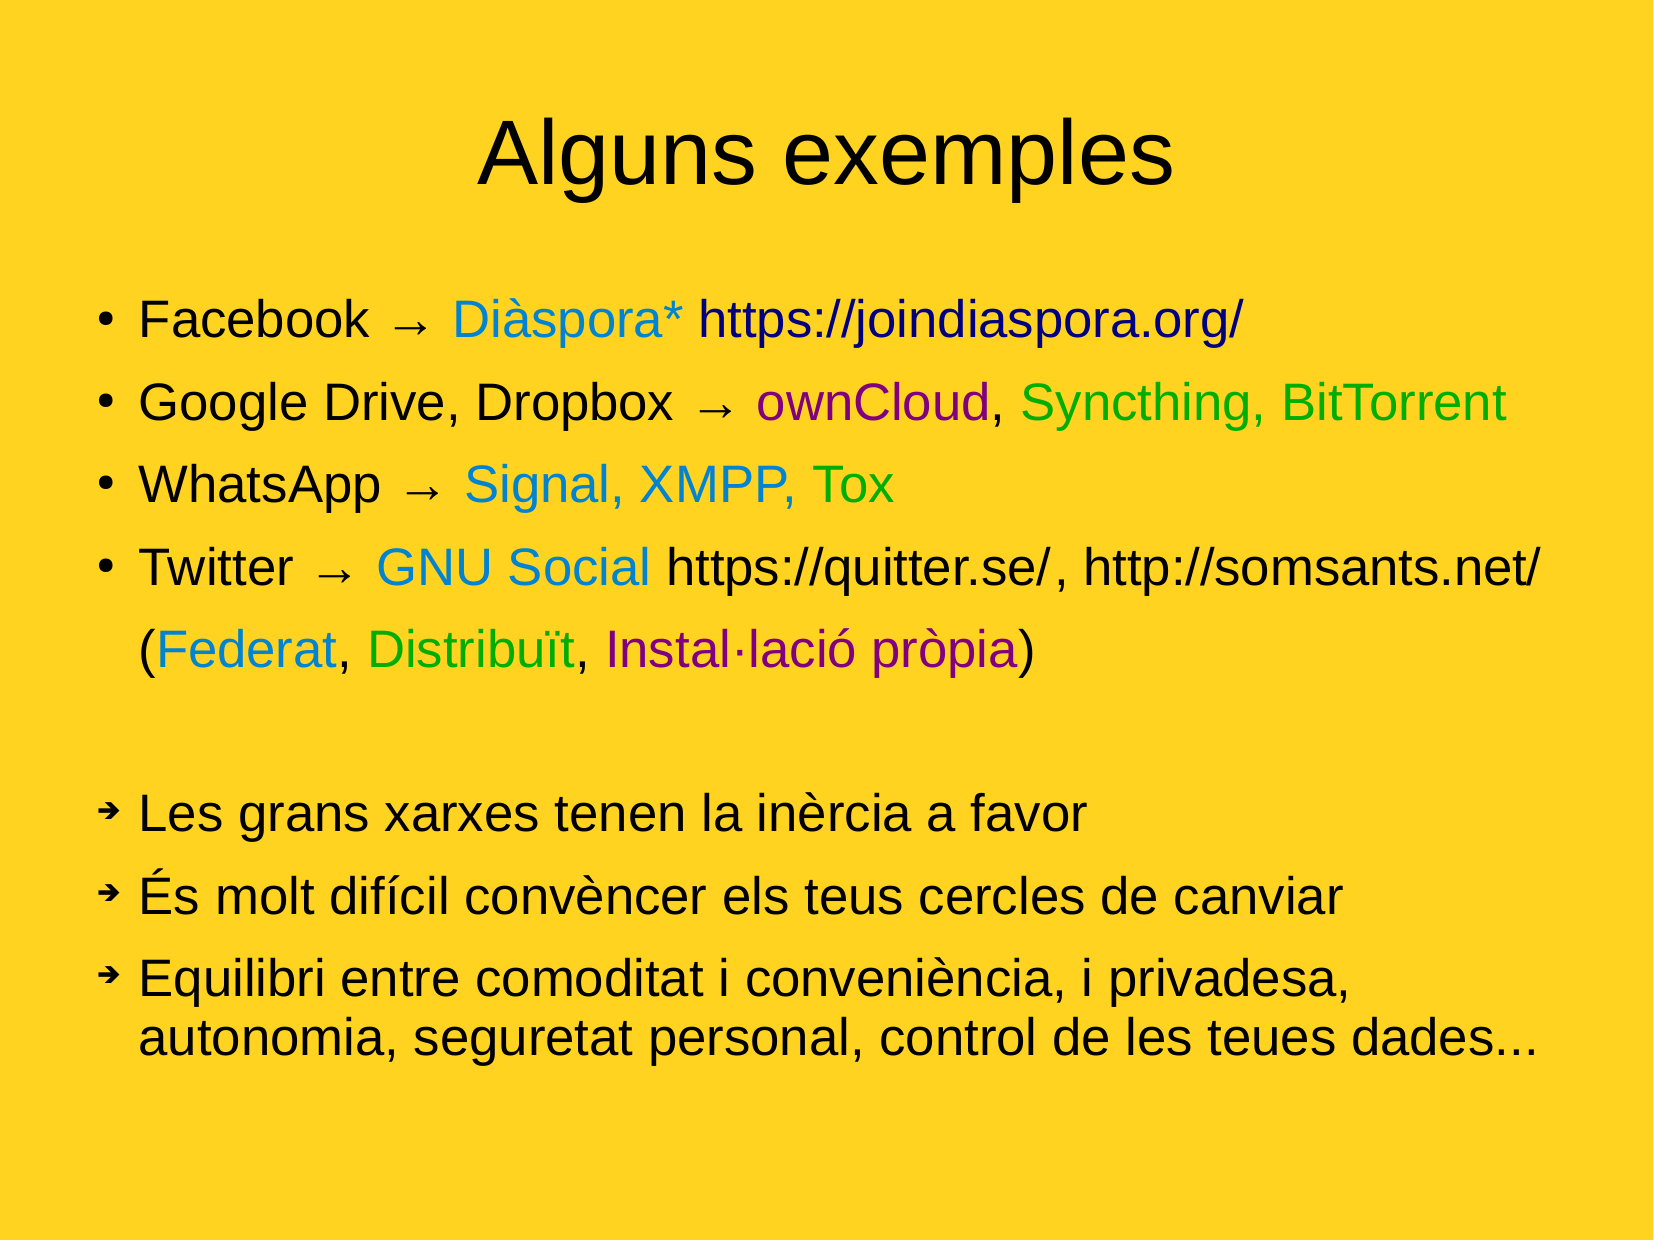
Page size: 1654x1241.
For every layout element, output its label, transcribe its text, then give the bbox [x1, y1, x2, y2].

list Facebook → Diàspora* https://joindiaspora.org/ Google Drive, Dropbox → ownCloud, Syncthing, BitTorrent WhatsApp → Signal, XMPP, Tox Twitter → GNU Social https://quitter.se/, http://somsants.net/ (Federat, Distribuït, Instal·lació pròpia) Les grans xarxes tenen la inèrcia a favor És molt difícil convèncer els teus cercles de canviar Equilibri entre comoditat i conveniència, i privadesa, autonomia, seguretat personal, control de les teues dades... [82, 290, 1571, 1087]
title Alguns exemples [82, 49, 1571, 257]
